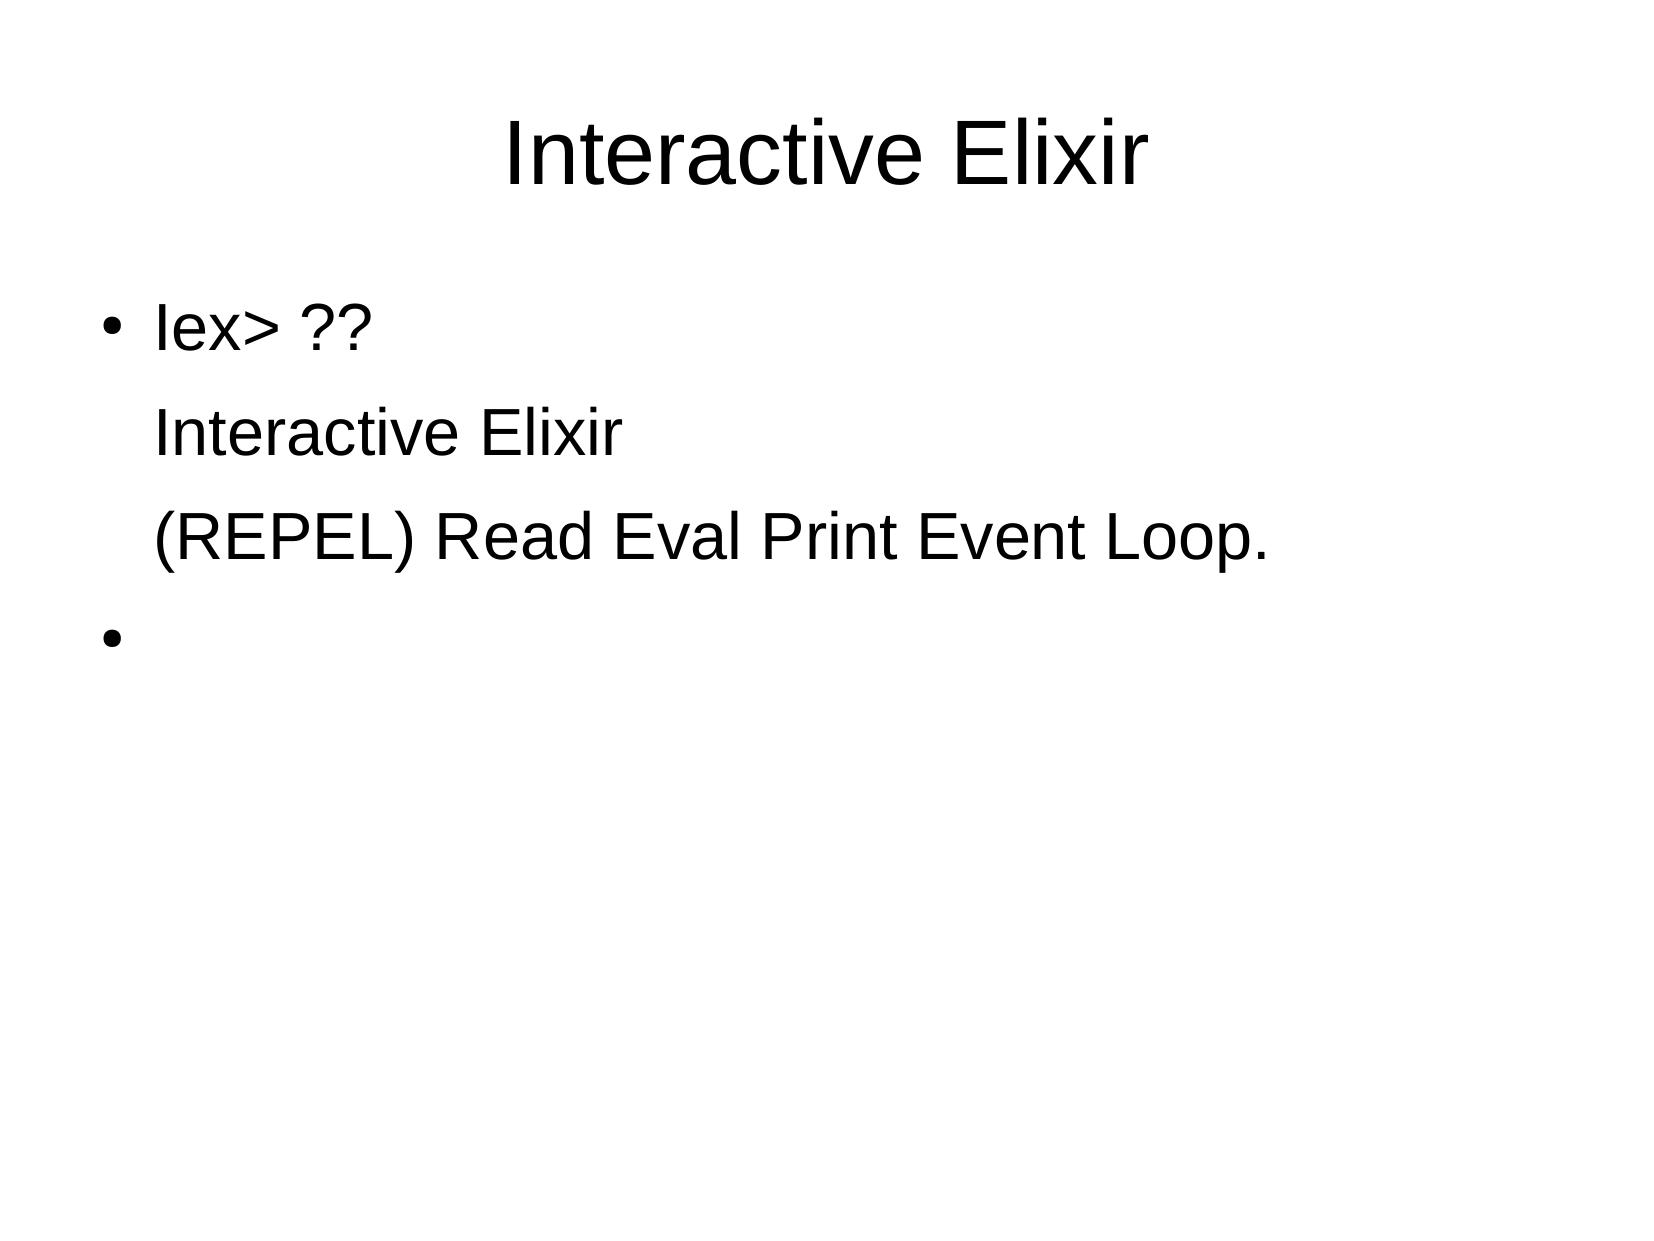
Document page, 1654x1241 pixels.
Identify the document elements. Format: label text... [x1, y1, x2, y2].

list Iex> ?? Interactive Elixir (REPEL) Read Eval Print Event Loop. [82, 290, 1571, 1010]
title Interactive Elixir [82, 49, 1571, 257]
